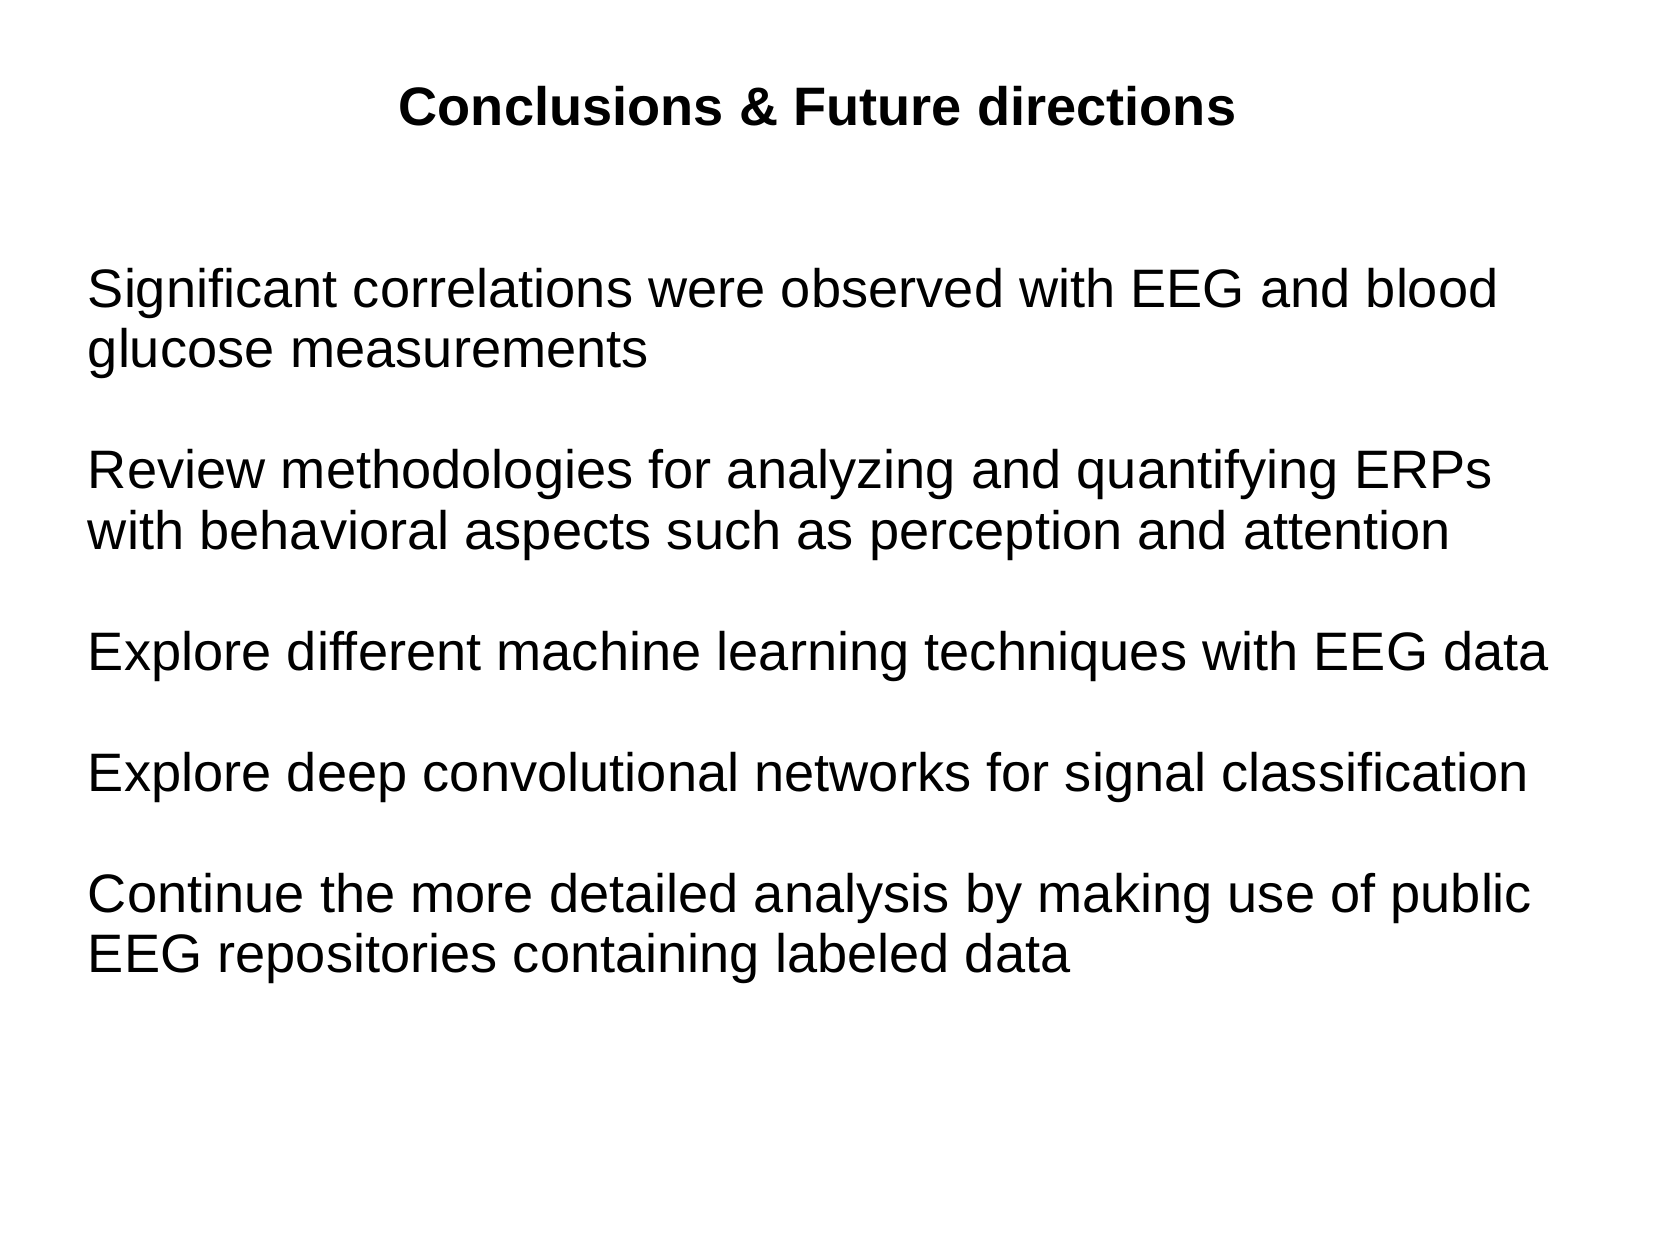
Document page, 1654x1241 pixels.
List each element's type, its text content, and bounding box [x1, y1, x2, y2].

text_box Significant correlations were observed with EEG and blood glucose measurements Review methodologies for analyzing and quantifying ERPs with behavioral aspects such as perception and attention Explore different machine learning techniques with EEG data Explore deep convolutional networks for signal classification Continue the more detailed analysis by making use of public EEG repositories containing labeled data [73, 250, 1574, 992]
text_box Conclusions & Future directions [383, 69, 1253, 145]
